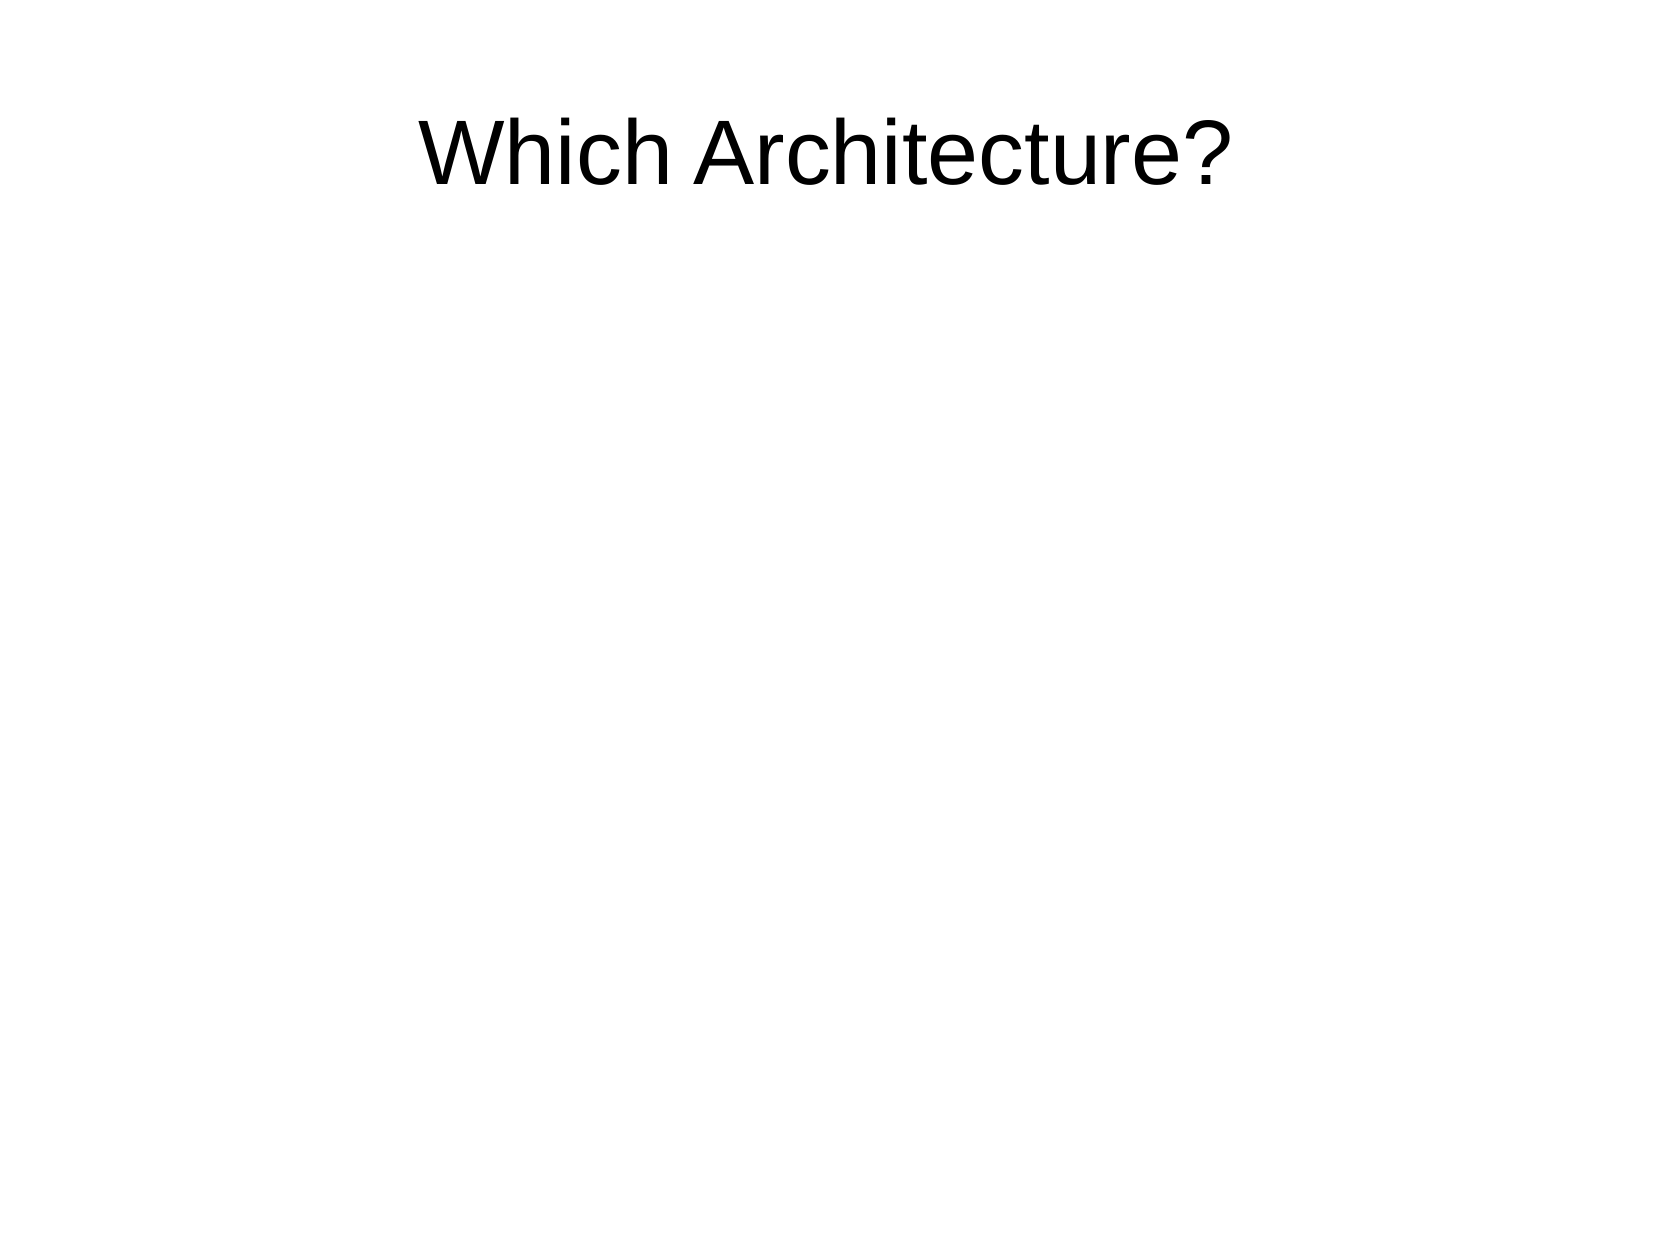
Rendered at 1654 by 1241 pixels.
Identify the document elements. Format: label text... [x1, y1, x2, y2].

title Which Architecture? [82, 49, 1571, 257]
